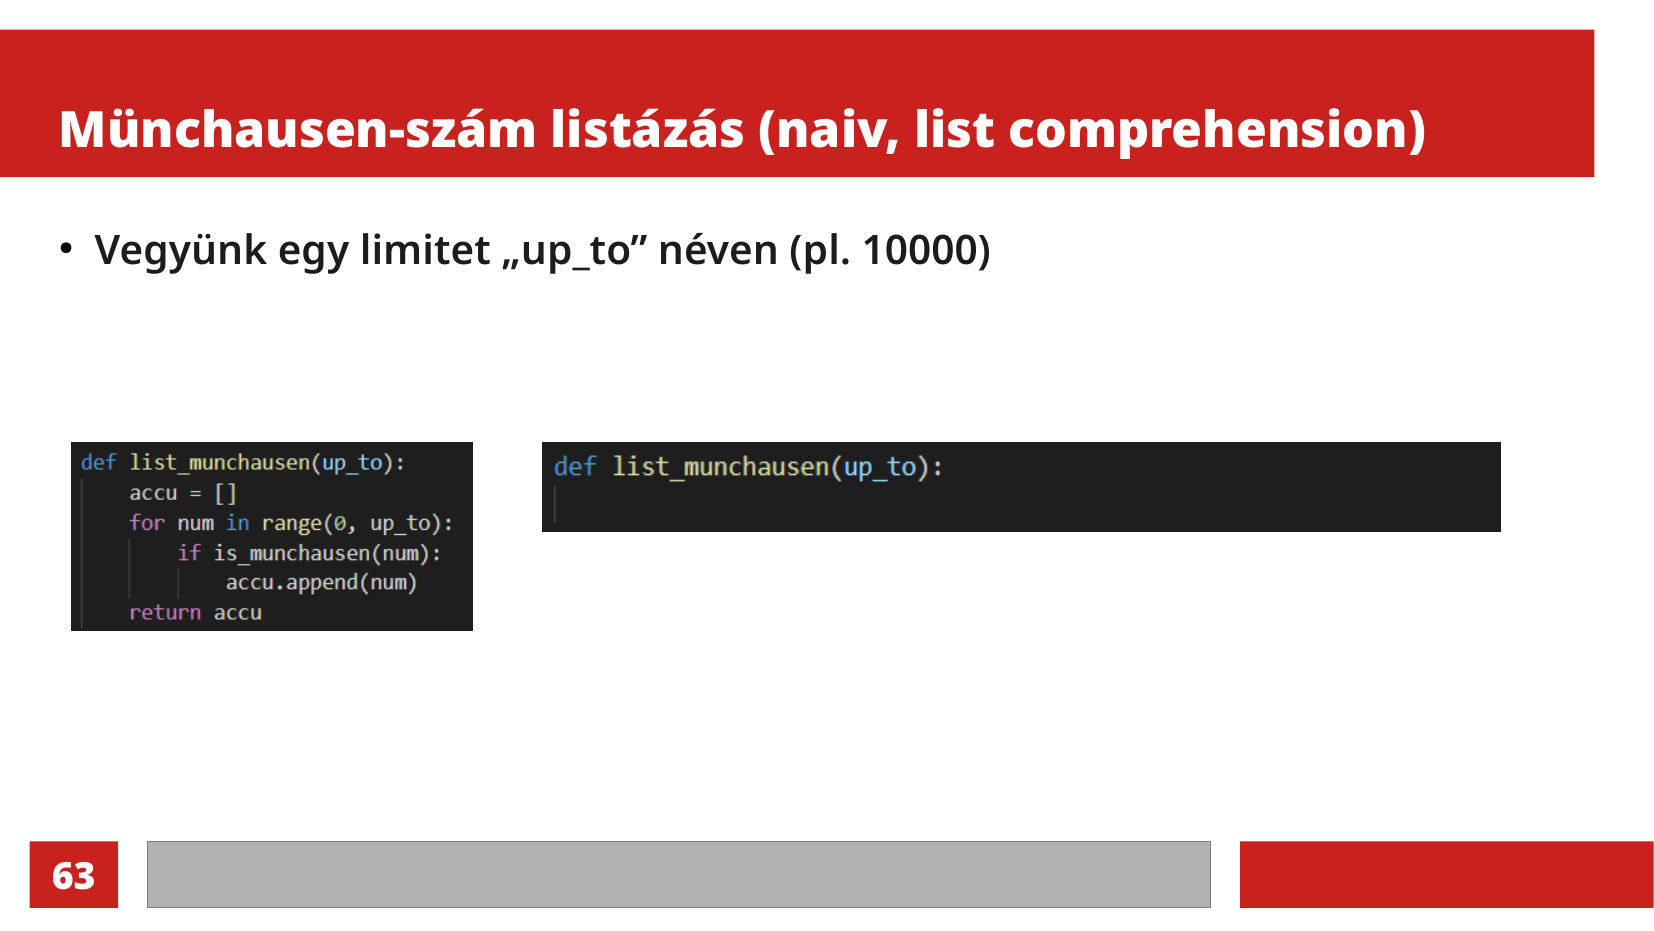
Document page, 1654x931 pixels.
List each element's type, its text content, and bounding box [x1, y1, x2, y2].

title Münchausen-szám listázás (naiv, list comprehension) [59, 44, 1595, 163]
list Vegyünk egy limitet „up_to” néven (pl. 10000) [59, 221, 1565, 443]
picture [542, 442, 1501, 532]
picture [71, 442, 473, 631]
